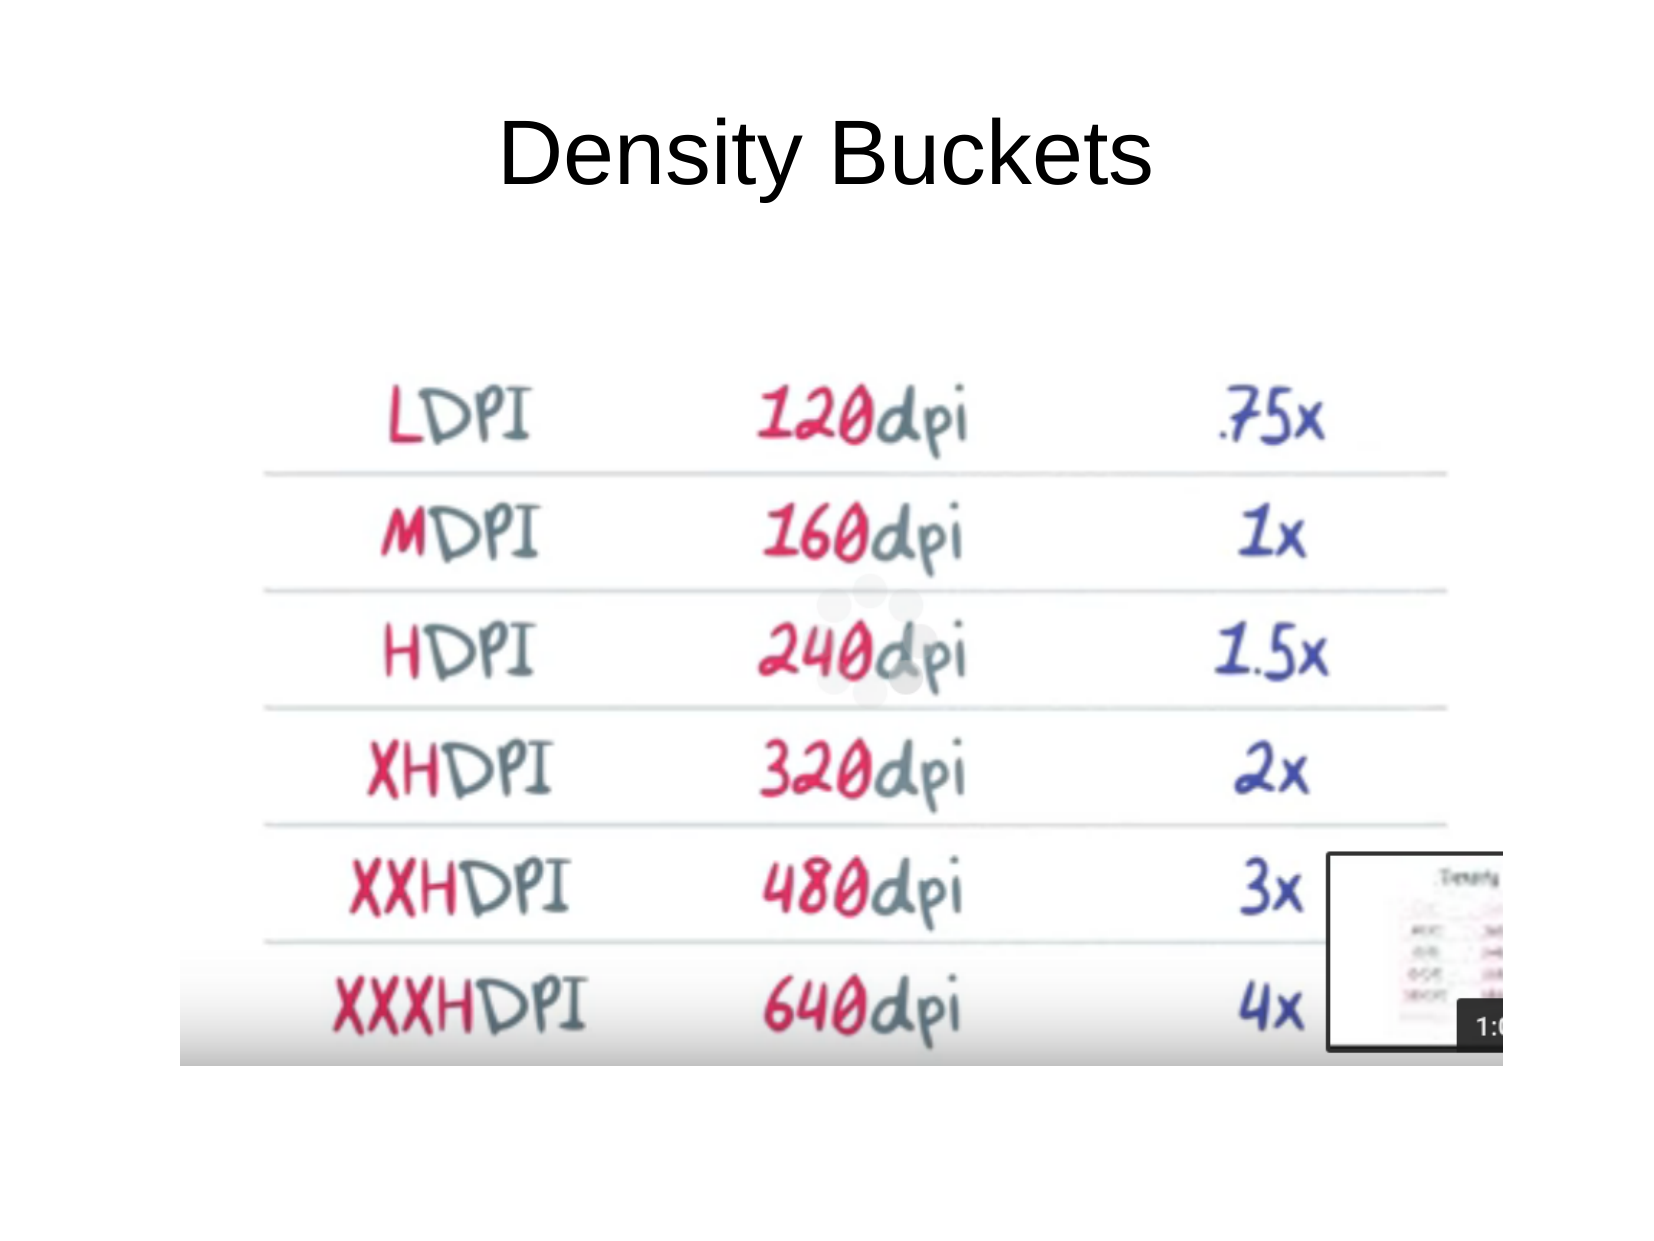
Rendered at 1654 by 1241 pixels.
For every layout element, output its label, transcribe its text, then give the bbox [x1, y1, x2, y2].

picture [180, 315, 1503, 1066]
title Density Buckets [82, 49, 1571, 257]
